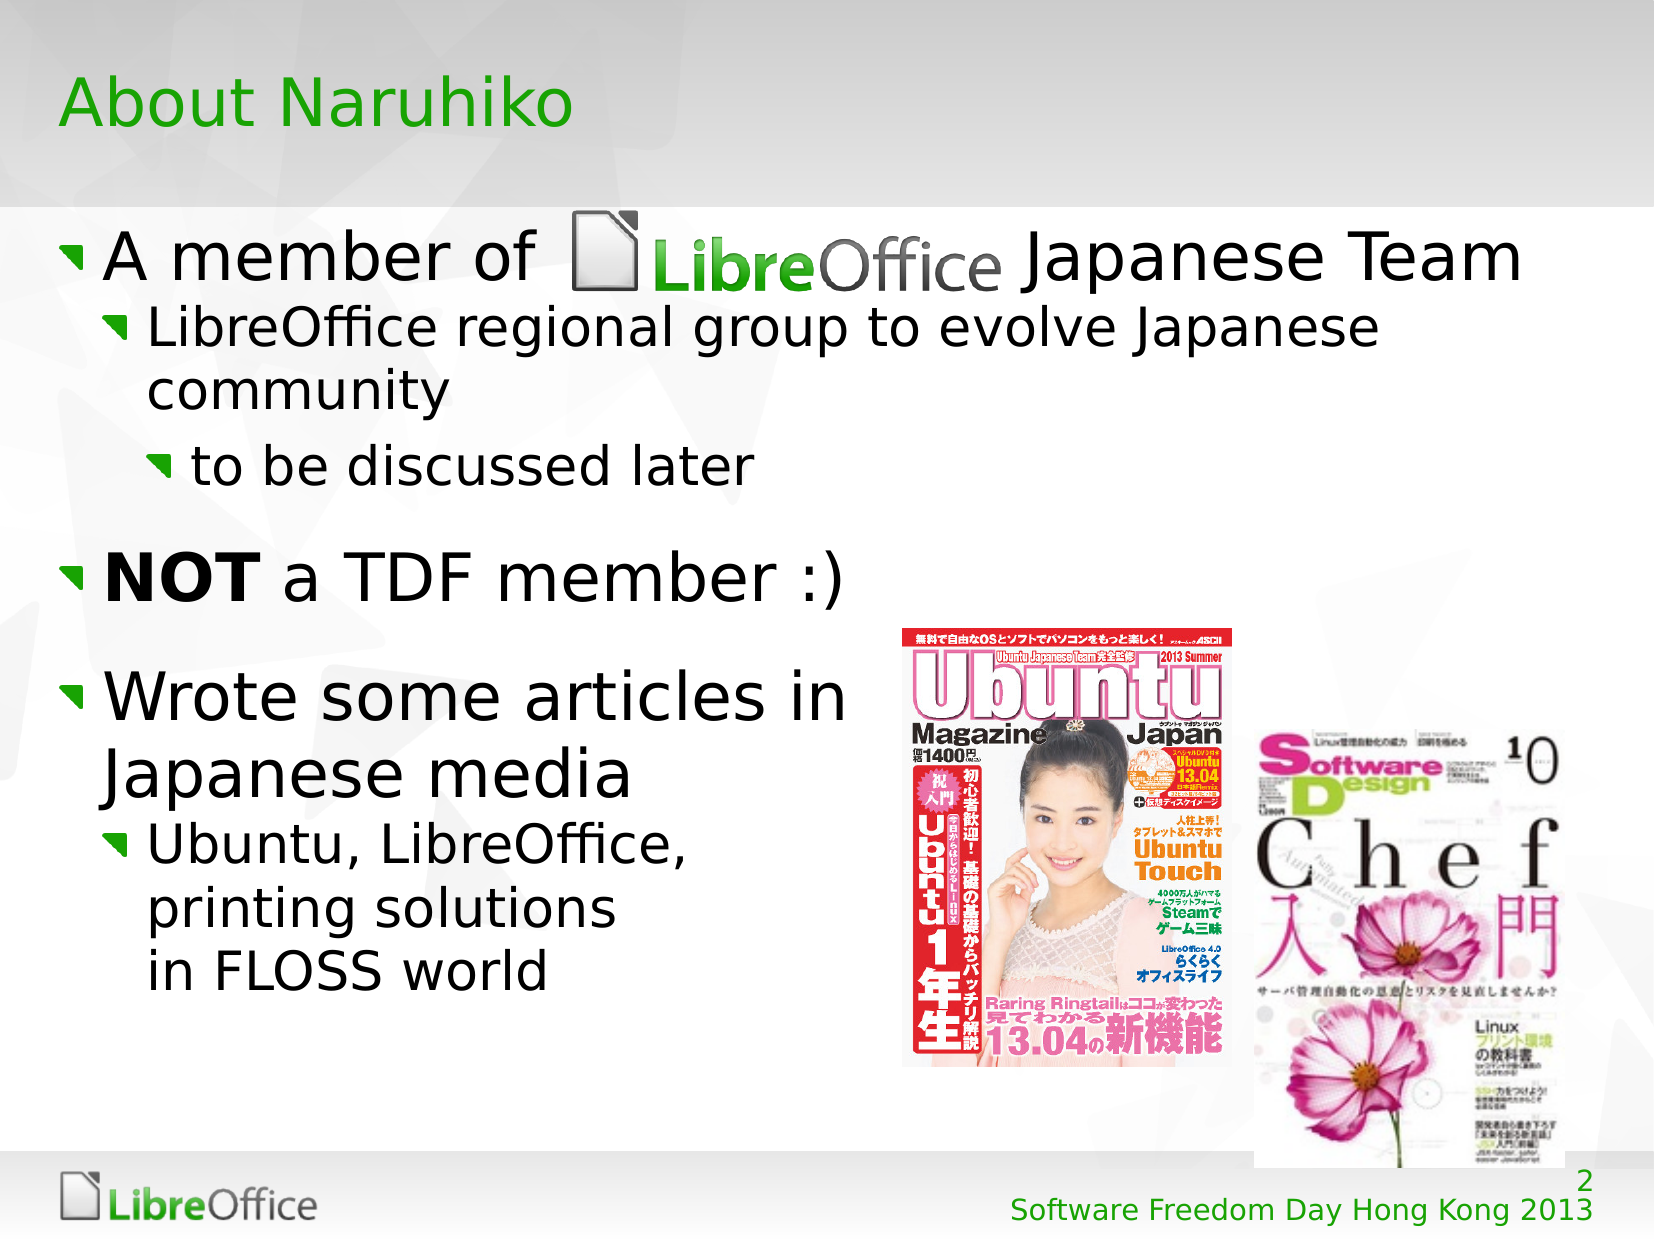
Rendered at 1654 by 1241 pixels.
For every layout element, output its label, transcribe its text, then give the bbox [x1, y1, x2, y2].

list A member of Japanese Team LibreOffice regional group to evolve Japanese community to be discussed later NOT a TDF member :) Wrote some articles in Japanese media Ubuntu, LibreOffice, printing solutions in FLOSS world [59, 218, 1595, 1067]
picture [41, 1152, 337, 1240]
title About Naruhiko [59, 29, 1595, 178]
picture [0, 0, 1034, 931]
picture [902, 548, 1654, 1169]
